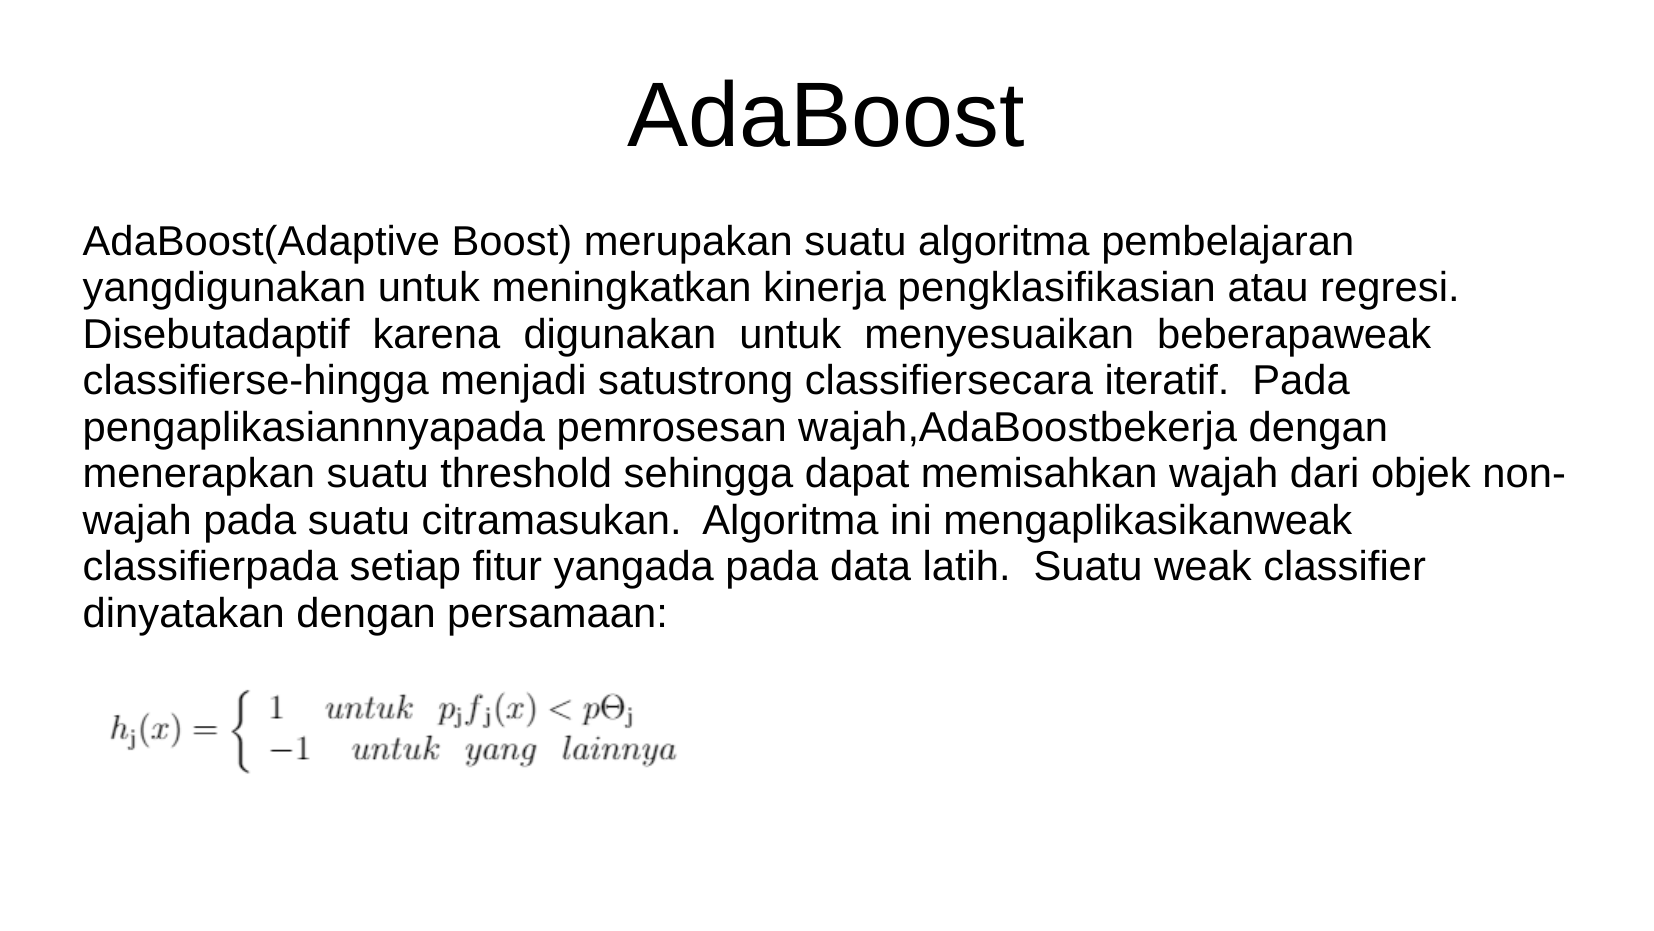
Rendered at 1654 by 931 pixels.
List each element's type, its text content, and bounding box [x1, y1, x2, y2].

title AdaBoost [82, 37, 1571, 193]
subtitle AdaBoost(Adaptive Boost) merupakan suatu algoritma pembelajaran yangdigunakan untuk meningkatkan kinerja pengklasifikasian atau regresi. Disebutadaptif karena digunakan untuk menyesuaikan beberapaweak classifierse-hingga menjadi satustrong classifiersecara iteratif. Pada pengaplikasiannnyapada pemrosesan wajah,AdaBoostbekerja dengan menerapkan suatu threshold sehingga dapat memisahkan wajah dari objek non-wajah pada suatu citramasukan. Algoritma ini mengaplikasikanweak classifierpada setiap fitur yangada pada data latih. Suatu weak classifier dinyatakan dengan persamaan: [82, 217, 1571, 758]
picture [105, 681, 699, 781]
